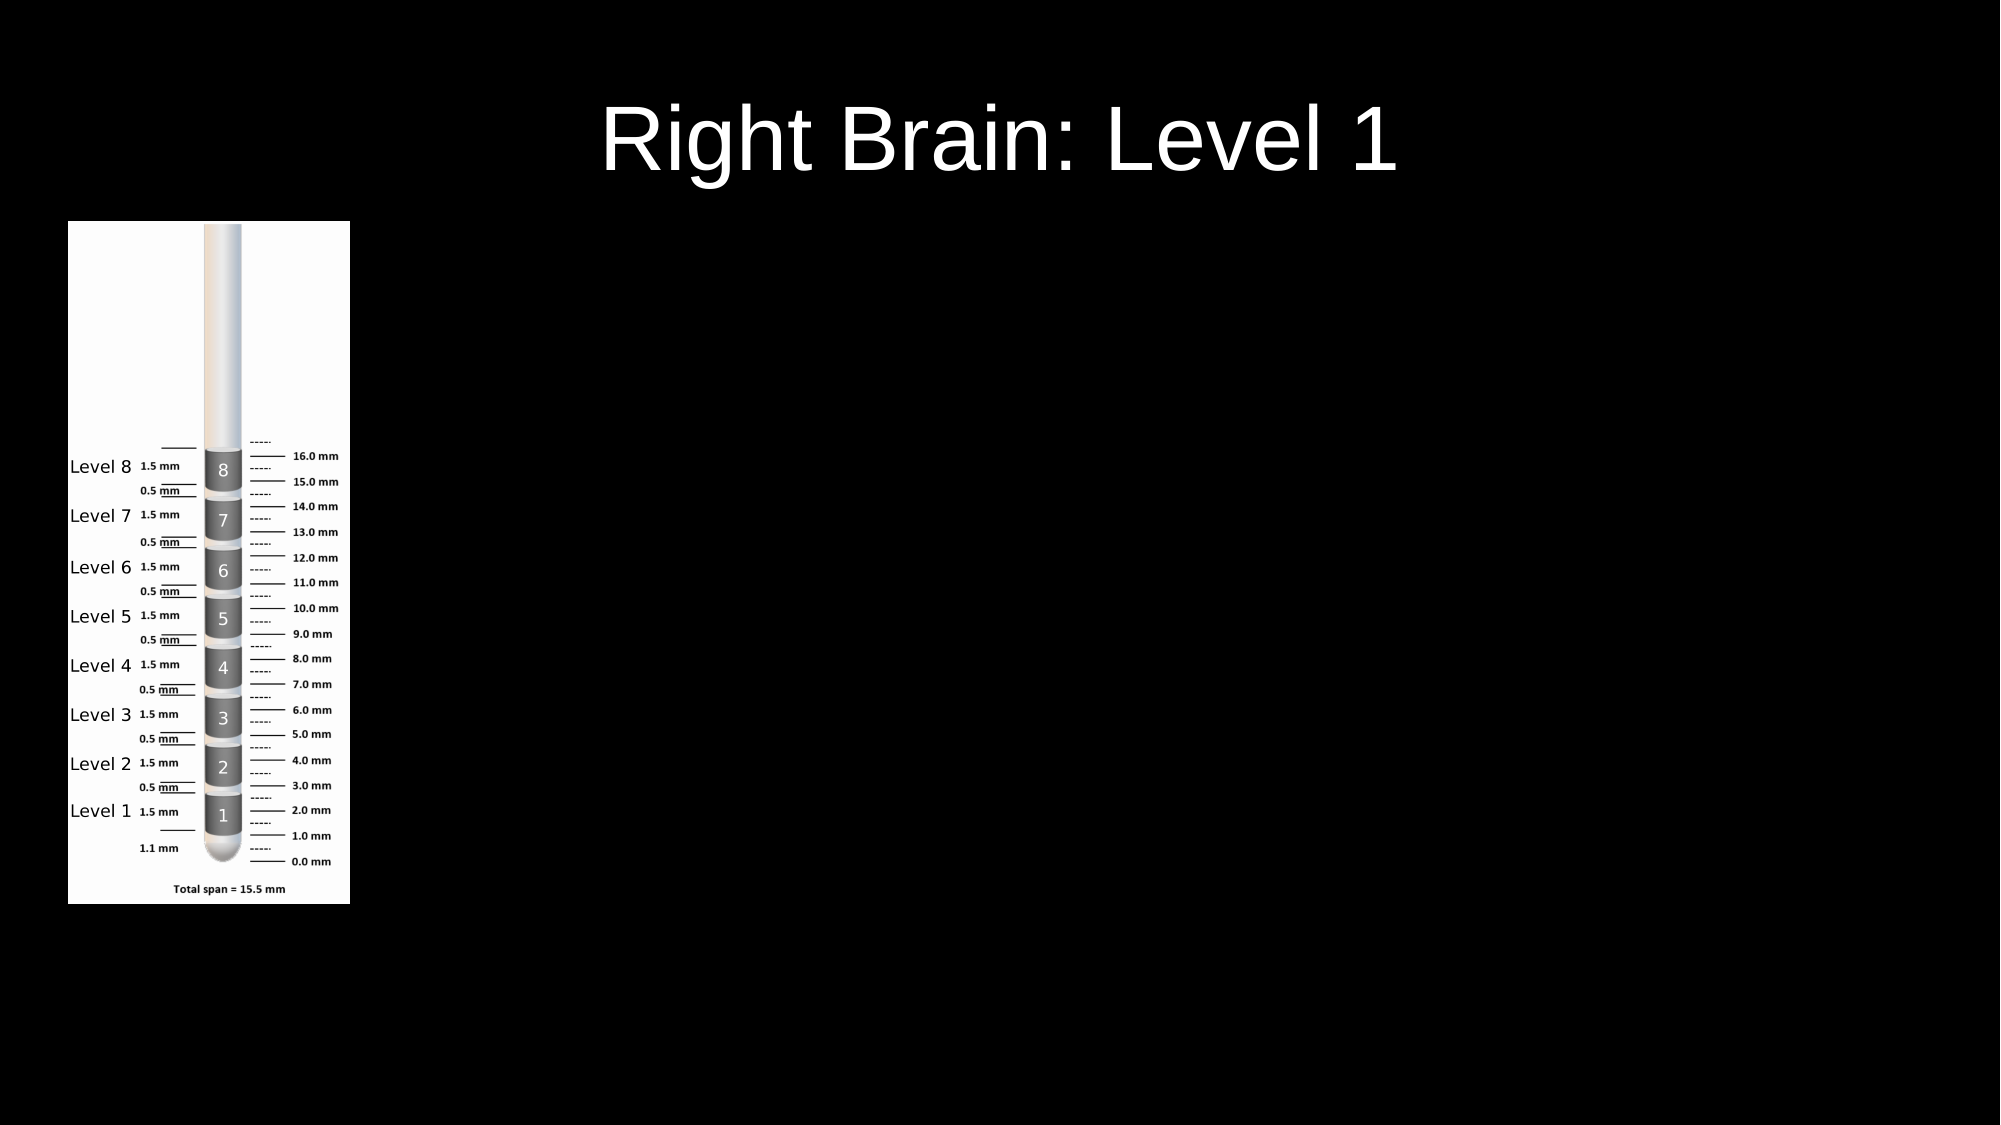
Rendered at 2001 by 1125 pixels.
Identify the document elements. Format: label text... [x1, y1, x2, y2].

title Right Brain: Level 1 [99, 44, 1900, 233]
picture [68, 221, 350, 904]
